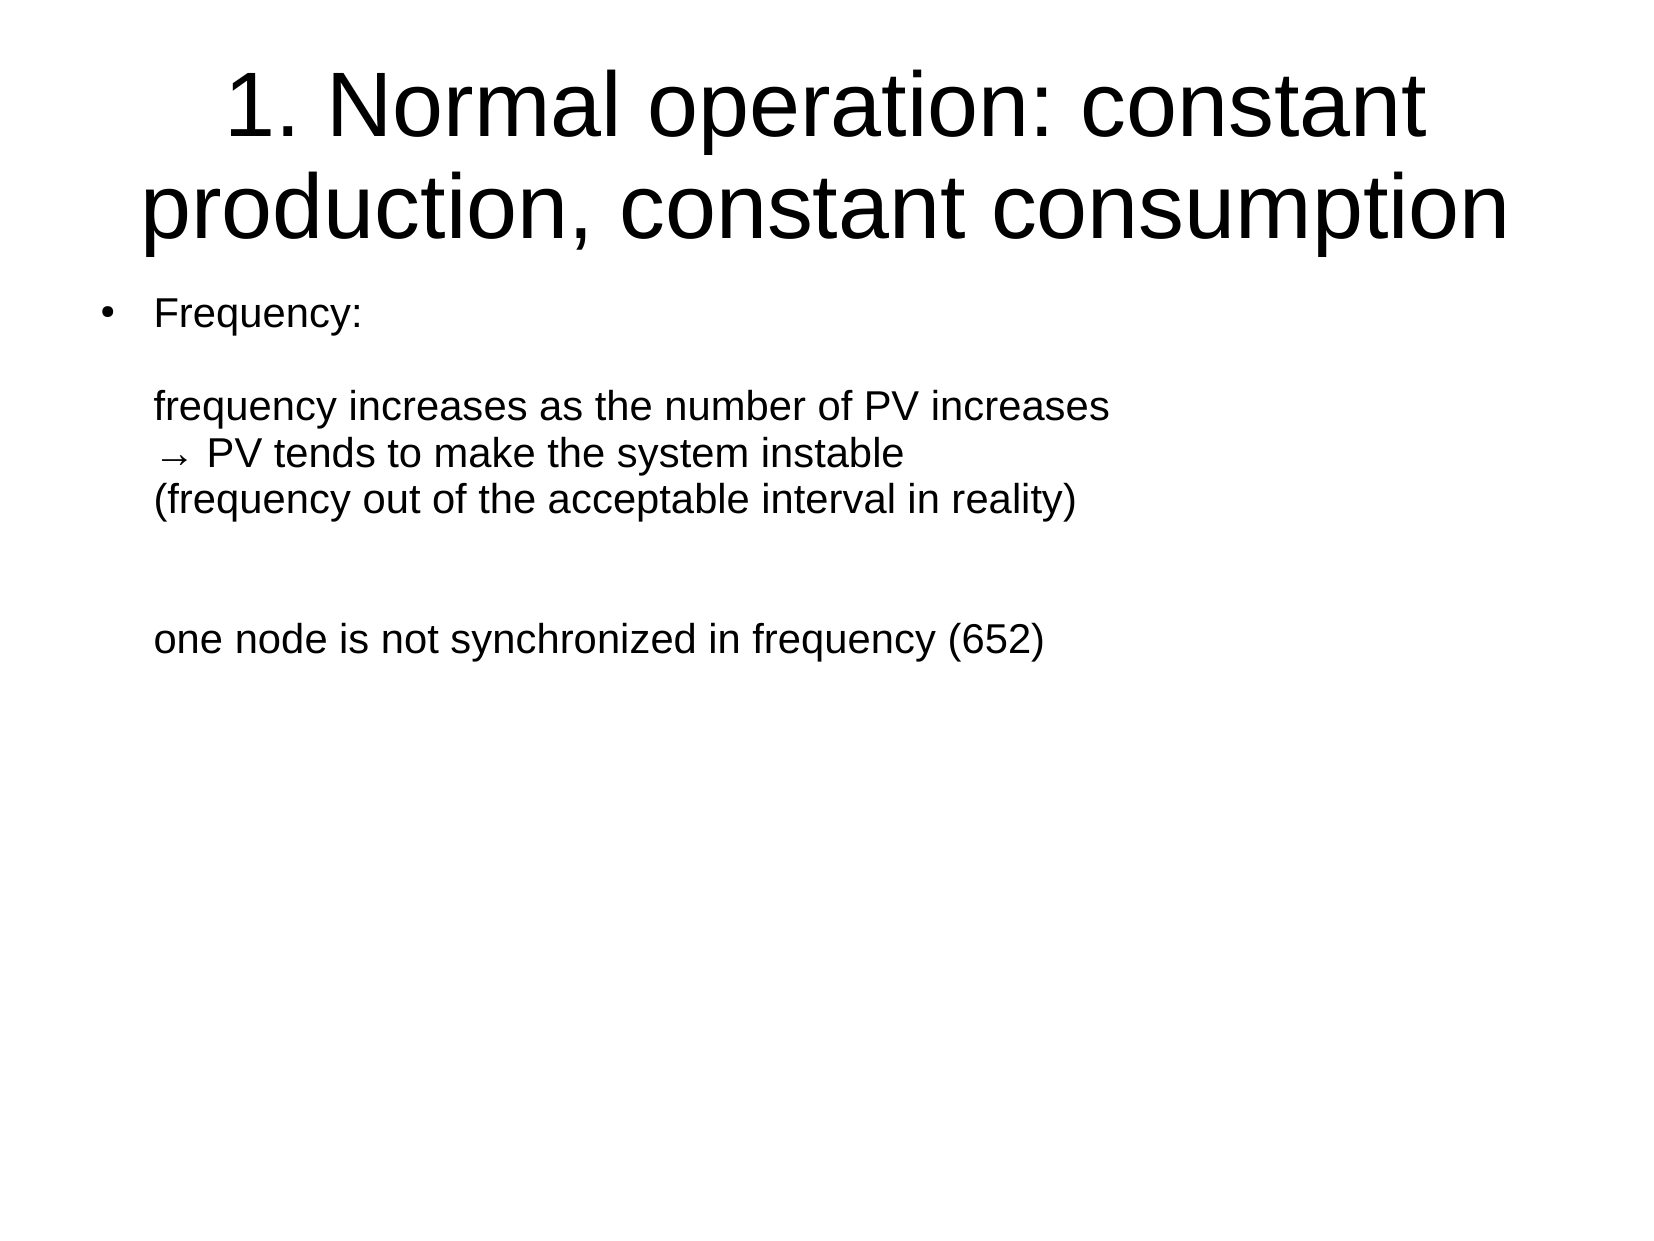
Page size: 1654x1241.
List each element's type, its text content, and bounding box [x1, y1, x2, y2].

title 1. Normal operation: constant production, constant consumption [82, 0, 1571, 259]
list Frequency: frequency increases as the number of PV increases → PV tends to make the system instable (frequency out of the acceptable interval in reality) one node is not synchronized in frequency (652) [82, 290, 1571, 1010]
